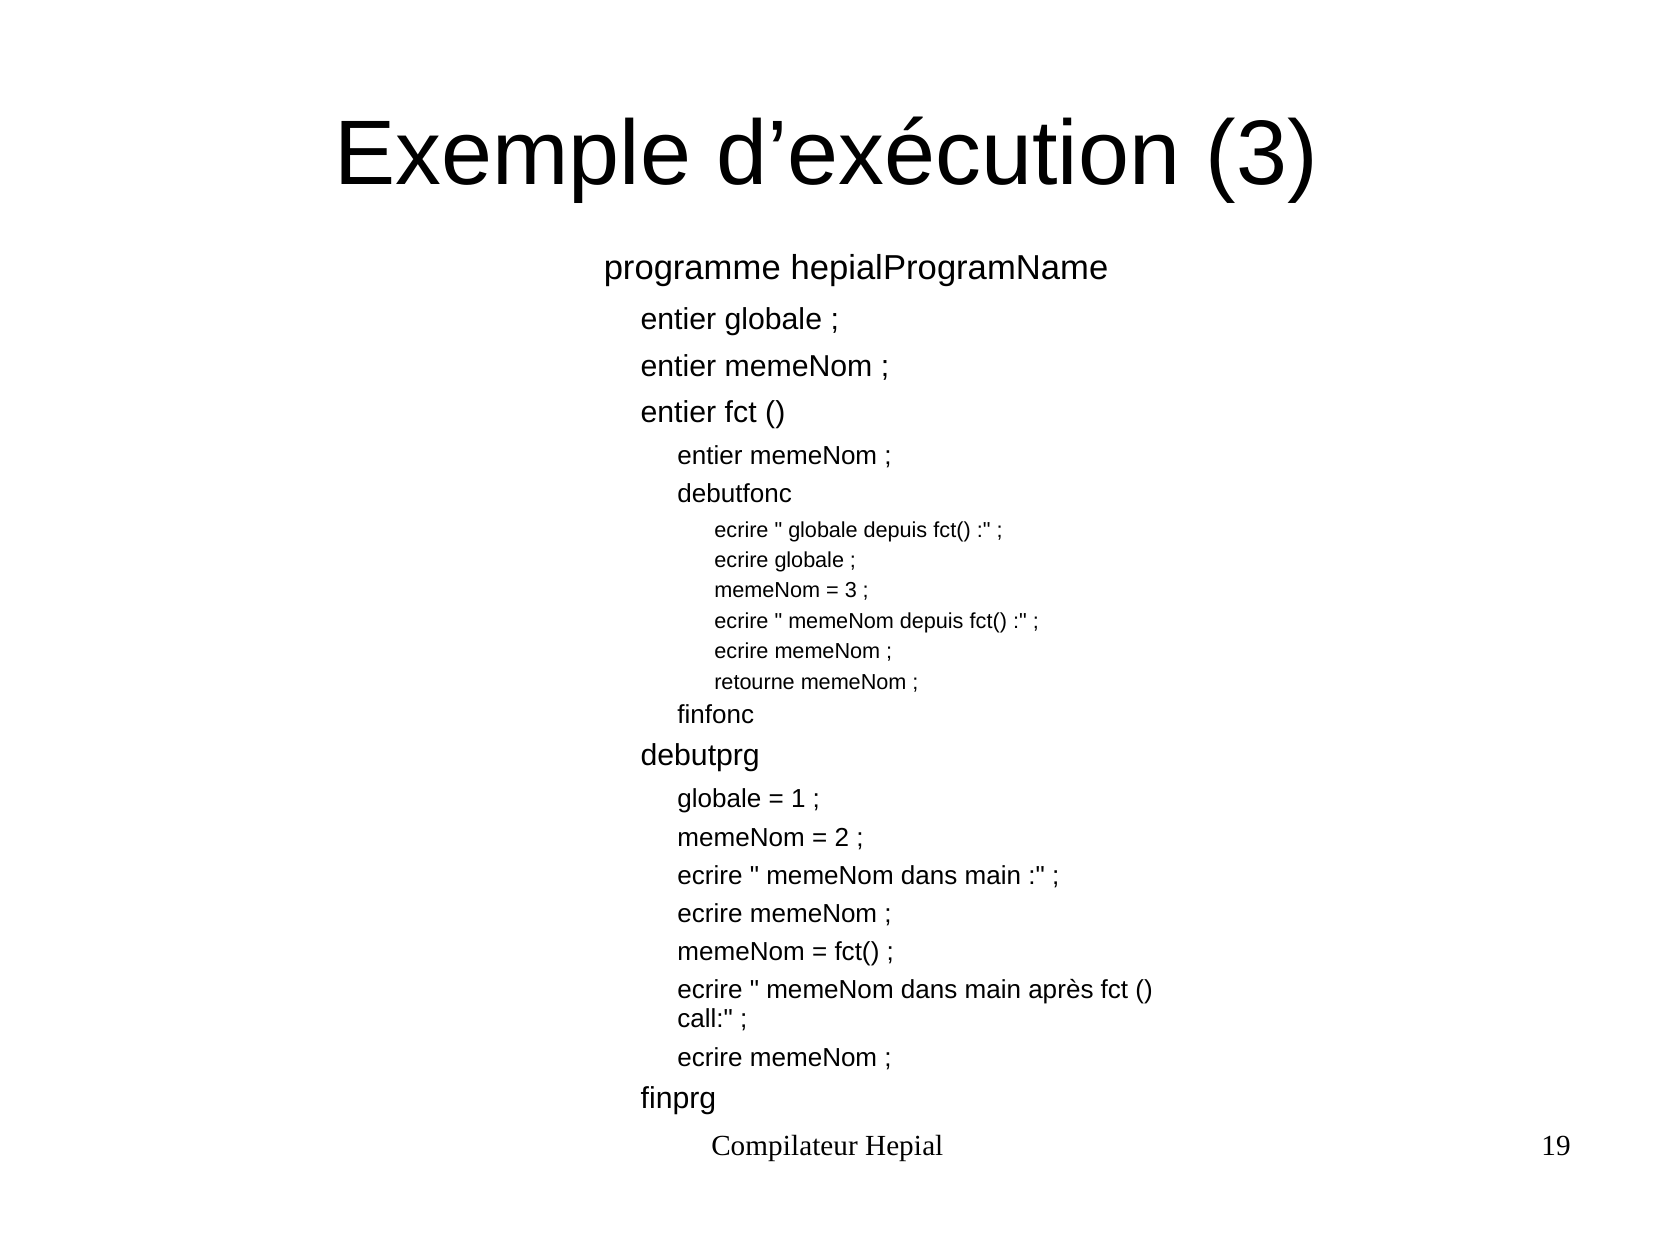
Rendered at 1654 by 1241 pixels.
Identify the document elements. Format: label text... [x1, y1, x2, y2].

list programme hepialProgramName entier globale ; entier memeNom ; entier fct () entier memeNom ; debutfonc ecrire " globale depuis fct() :" ; ecrire globale ; memeNom = 3 ; ecrire " memeNom depuis fct() :" ; ecrire memeNom ; retourne memeNom ; finfonc debutprg globale = 1 ; memeNom = 2 ; ecrire " memeNom dans main :" ; ecrire memeNom ; memeNom = fct() ; ecrire " memeNom dans main après fct () call:" ; ecrire memeNom ; finprg [566, 248, 1229, 1123]
title Exemple d’exécution (3) [82, 49, 1571, 257]
